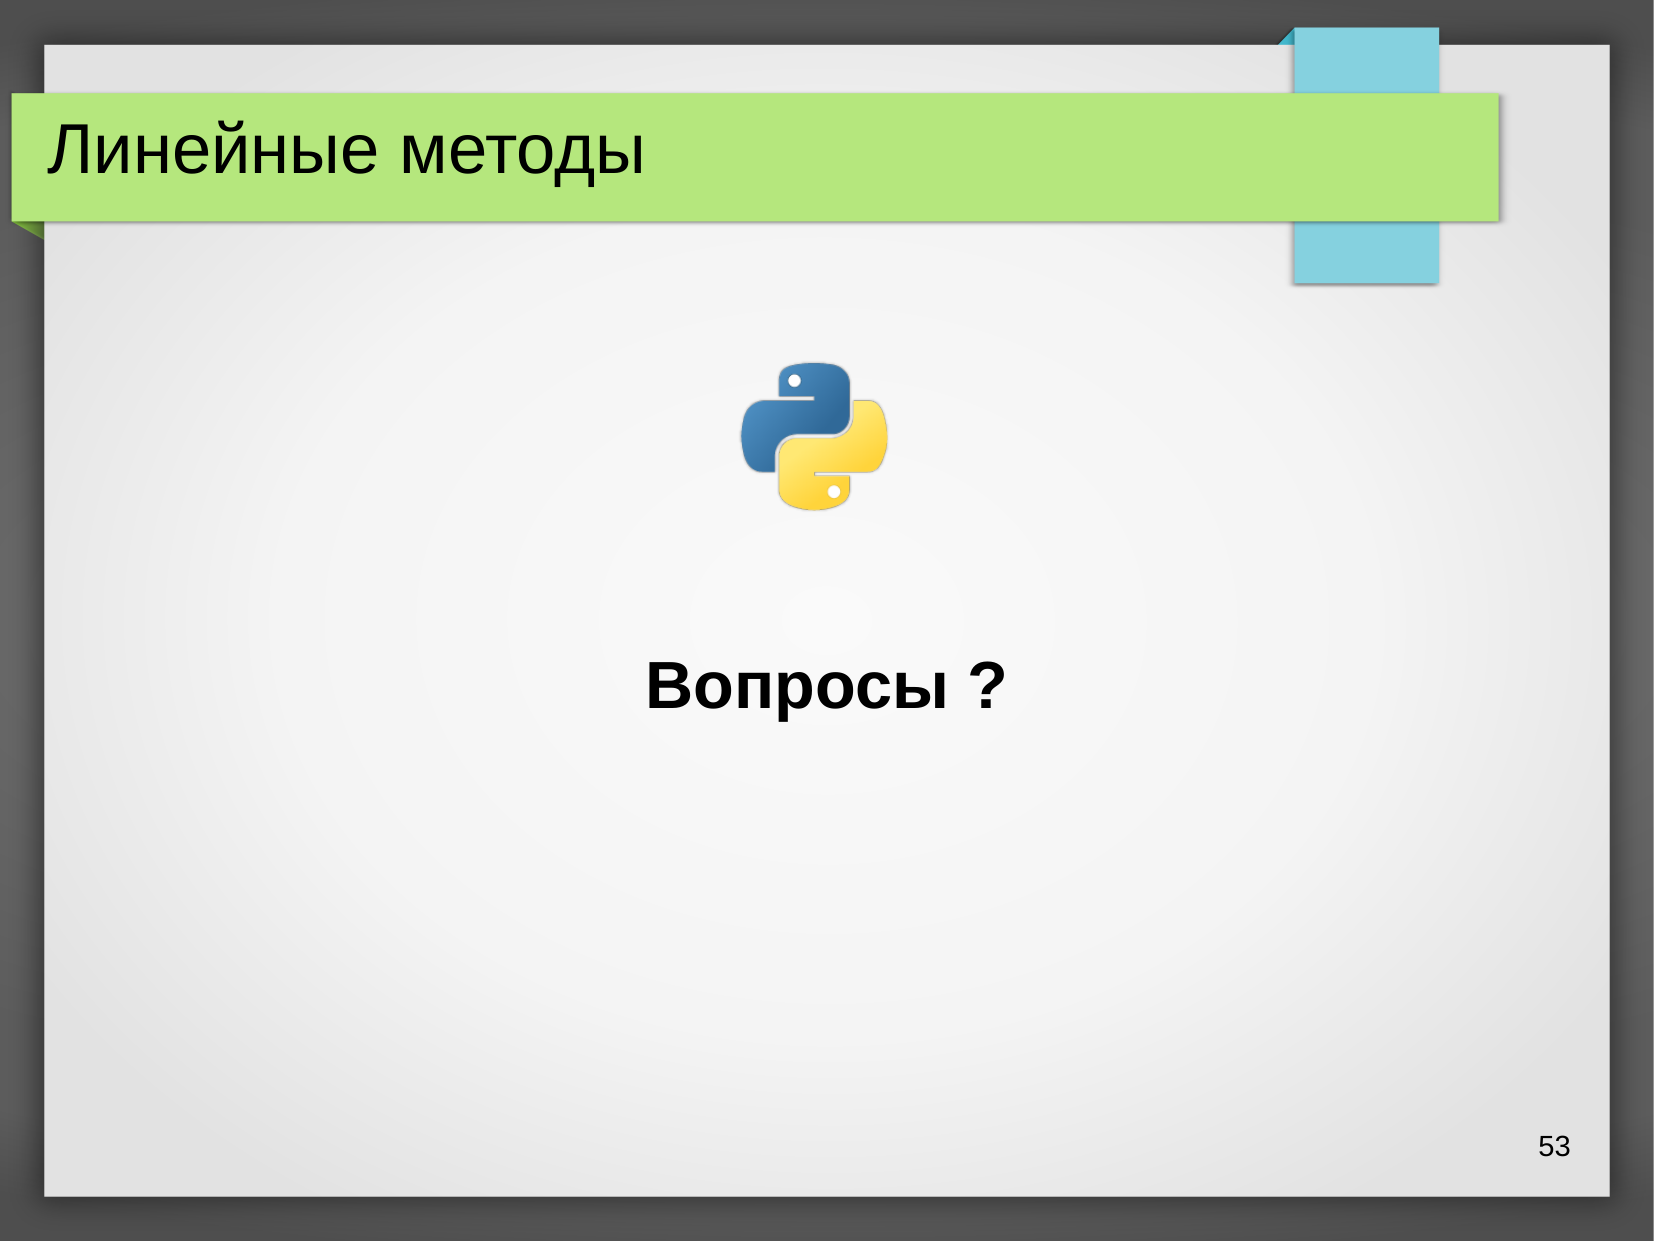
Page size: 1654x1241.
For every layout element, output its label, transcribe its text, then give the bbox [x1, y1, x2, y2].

picture [0, 0, 1654, 1241]
title Линейные методы [47, 109, 1501, 190]
subtitle Вопросы ? [82, 236, 1571, 1134]
